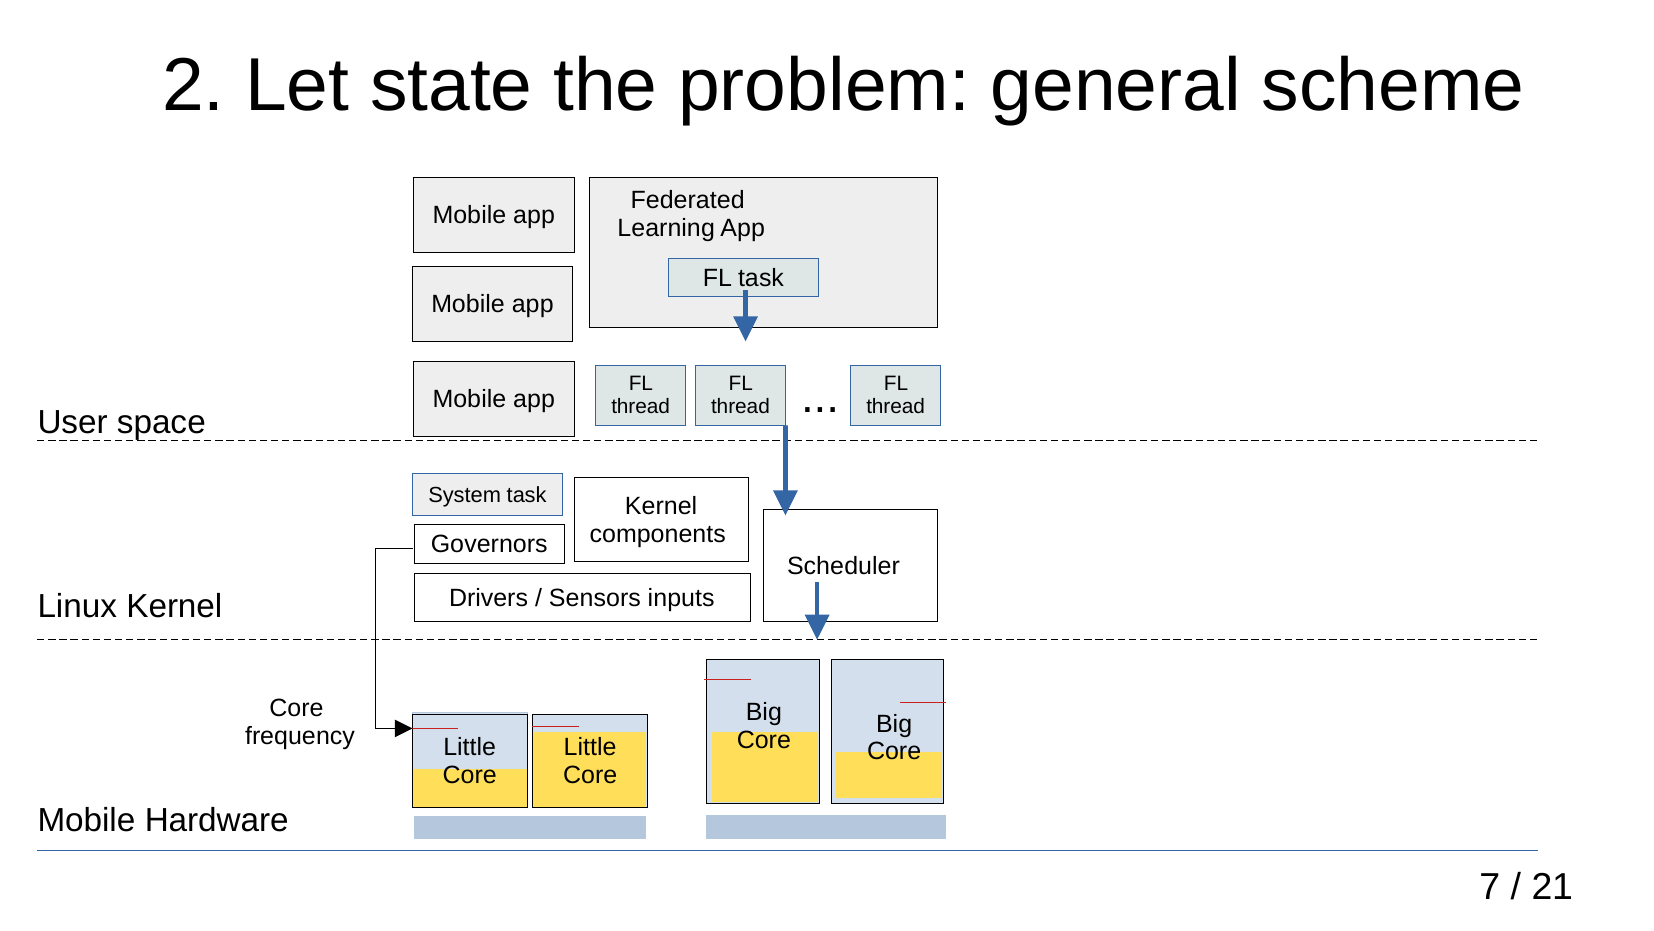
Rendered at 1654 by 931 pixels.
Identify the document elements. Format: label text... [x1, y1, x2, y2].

text_box [706, 659, 820, 679]
text_box Big Core [836, 690, 952, 784]
text_box Mobile app [412, 266, 573, 342]
text_box Linux Kernel [37, 586, 301, 625]
text_box Little Core [412, 714, 528, 808]
text_box [706, 772, 820, 804]
text_box User space [37, 403, 301, 441]
text_box Governors [414, 524, 565, 564]
text_box Federated Learning App [599, 195, 784, 233]
text_box [414, 816, 646, 839]
text_box [706, 815, 946, 839]
text_box 7 / 21 [1464, 858, 1653, 929]
text_box ... [781, 359, 859, 435]
text_box Scheduler [763, 509, 938, 622]
text_box [831, 659, 944, 804]
title 2. Let state the problem: general scheme [150, 0, 1538, 169]
text_box Mobile Hardware [37, 789, 376, 851]
text_box Drivers / Sensors inputs [414, 573, 751, 622]
text_box FL thread [850, 365, 941, 426]
text_box Mobile app [413, 361, 575, 437]
text_box [589, 177, 938, 328]
text_box FL thread [695, 365, 786, 426]
text_box System task [412, 473, 563, 516]
text_box Big Core [706, 679, 822, 772]
text_box Little Core [532, 714, 648, 808]
text_box FL thread [595, 365, 686, 426]
text_box Kernel components [574, 477, 749, 562]
text_box Core frequency [225, 702, 376, 741]
text_box FL task [668, 258, 819, 297]
text_box Mobile app [413, 177, 575, 253]
